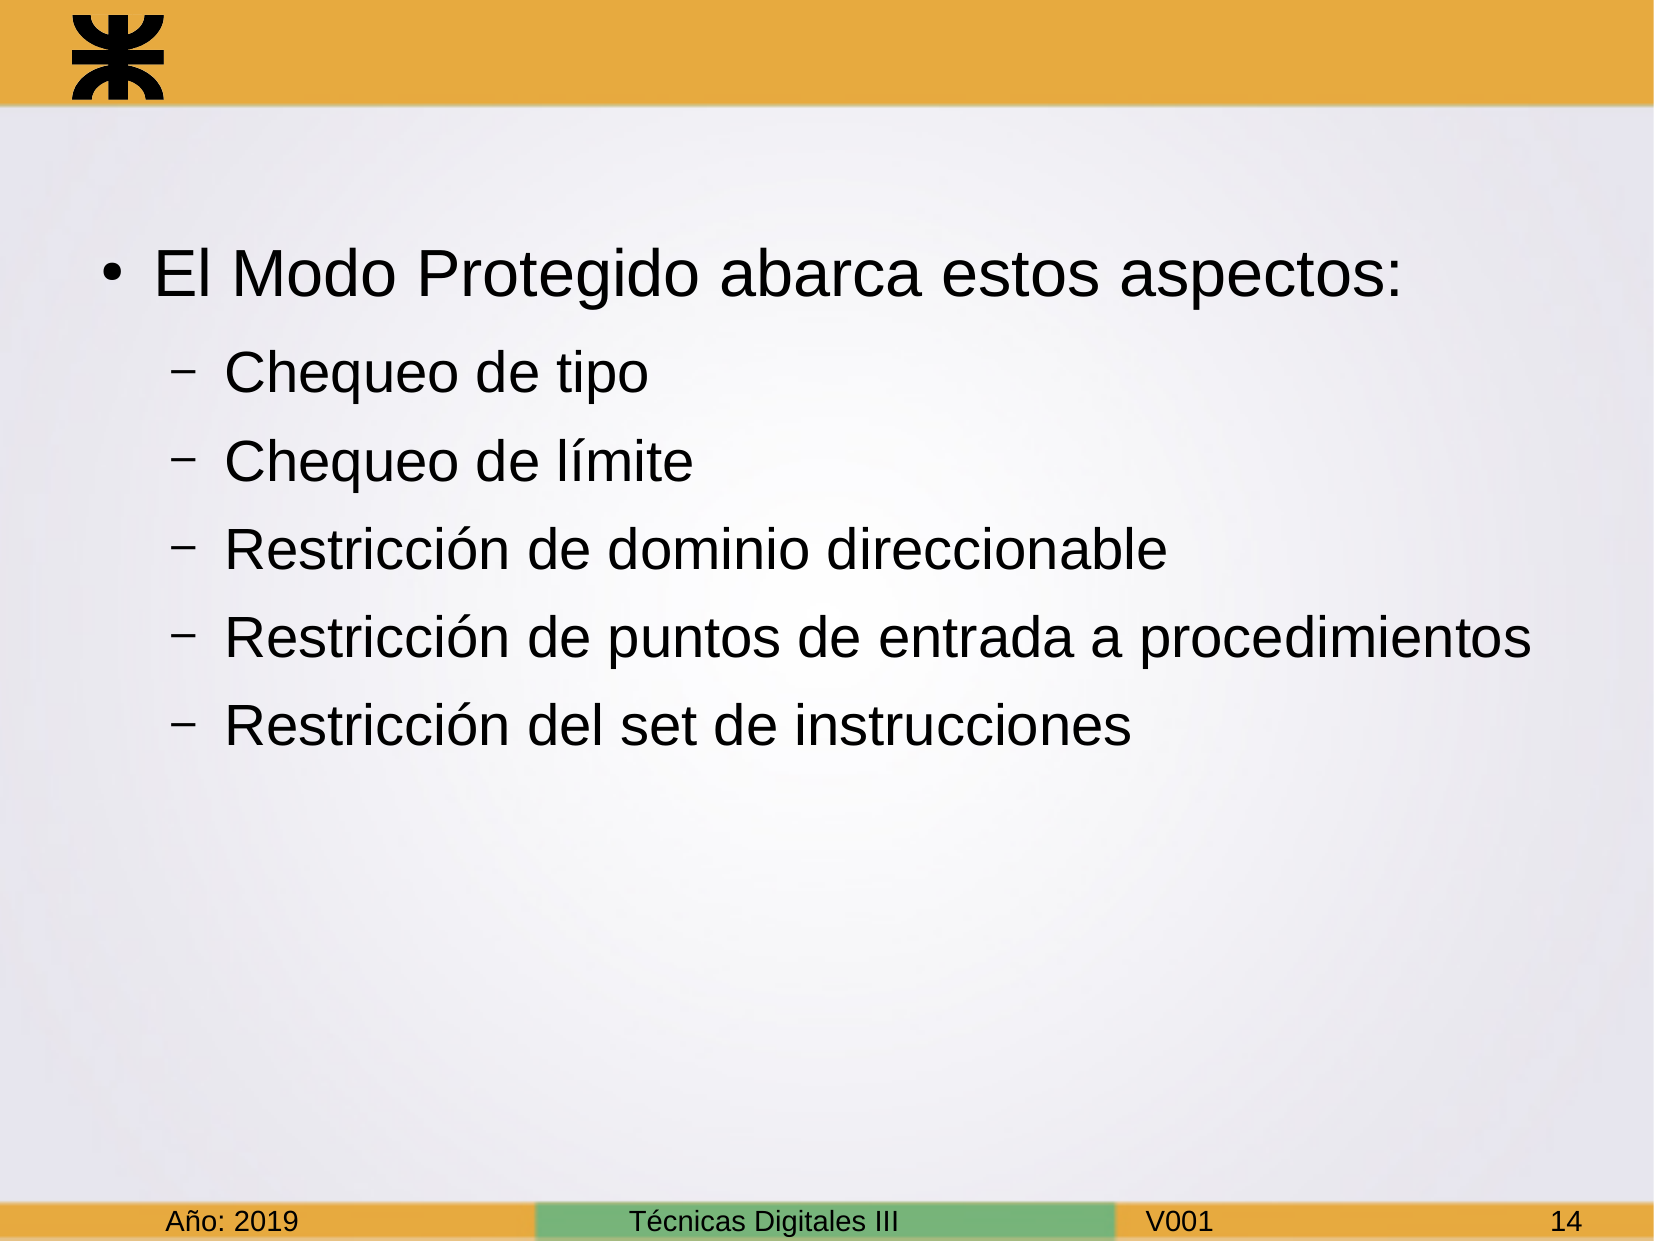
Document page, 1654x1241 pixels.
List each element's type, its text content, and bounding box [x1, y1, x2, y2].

picture [0, 0, 1654, 1241]
list El Modo Protegido abarca estos aspectos: Chequeo de tipo Chequeo de límite Restricción de dominio direccionable Restricción de puntos de entrada a procedimientos Restricción del set de instrucciones [82, 236, 1571, 956]
